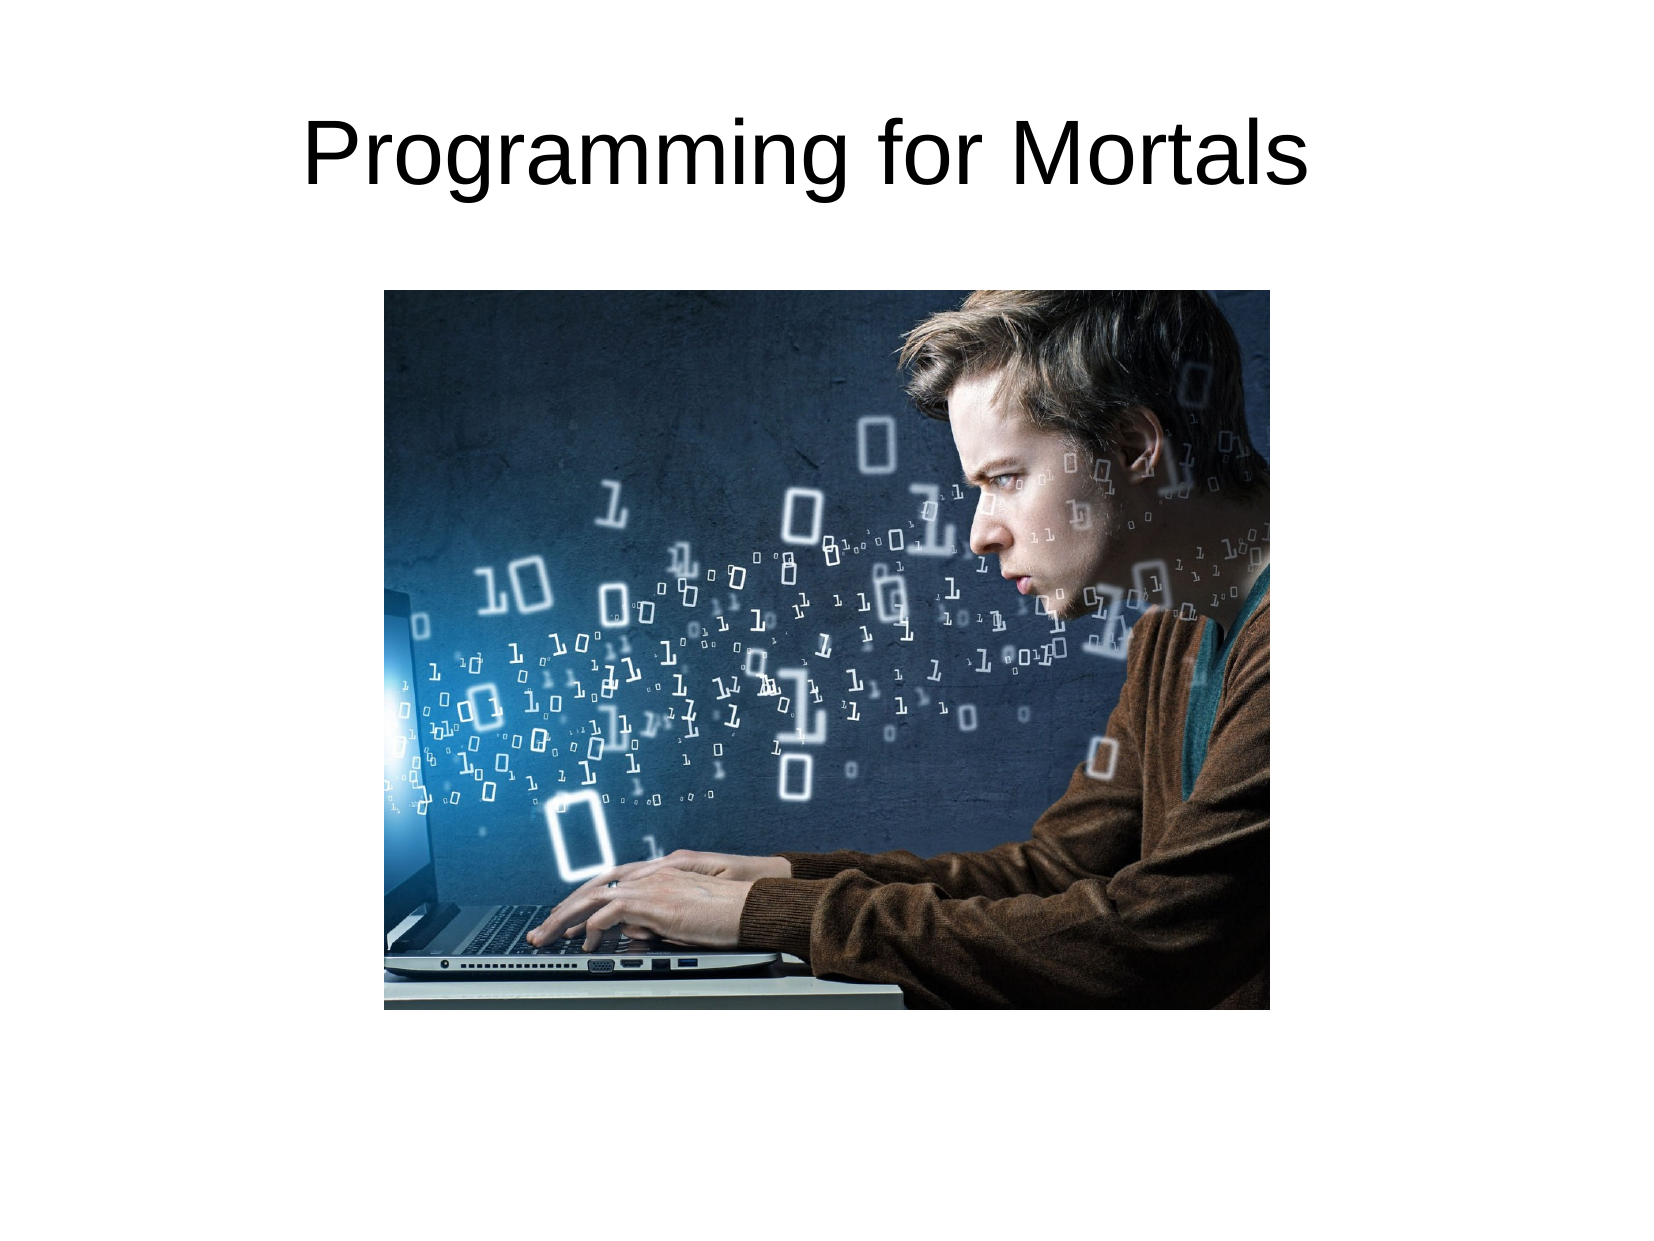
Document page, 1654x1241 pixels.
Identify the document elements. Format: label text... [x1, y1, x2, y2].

picture [384, 290, 1270, 1010]
title Programming for Mortals [82, 49, 1571, 257]
